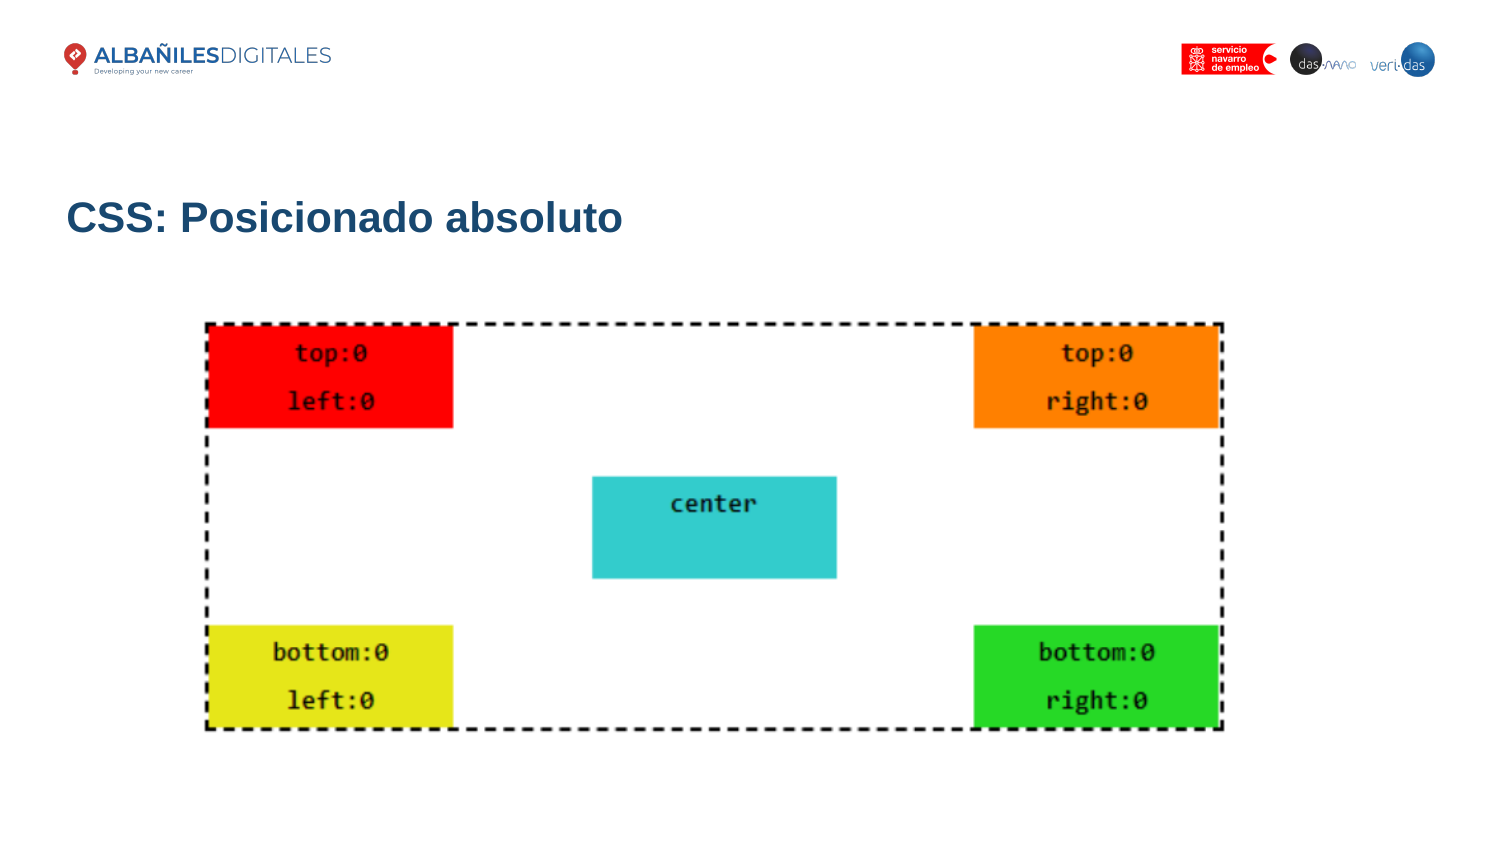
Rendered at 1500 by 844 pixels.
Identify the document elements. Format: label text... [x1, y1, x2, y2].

picture [1181, 43, 1277, 75]
picture [64, 43, 332, 75]
picture [1370, 42, 1435, 77]
picture [1290, 43, 1356, 75]
text_box CSS: Posicionado absoluto [66, 179, 1219, 318]
picture [179, 287, 1291, 763]
